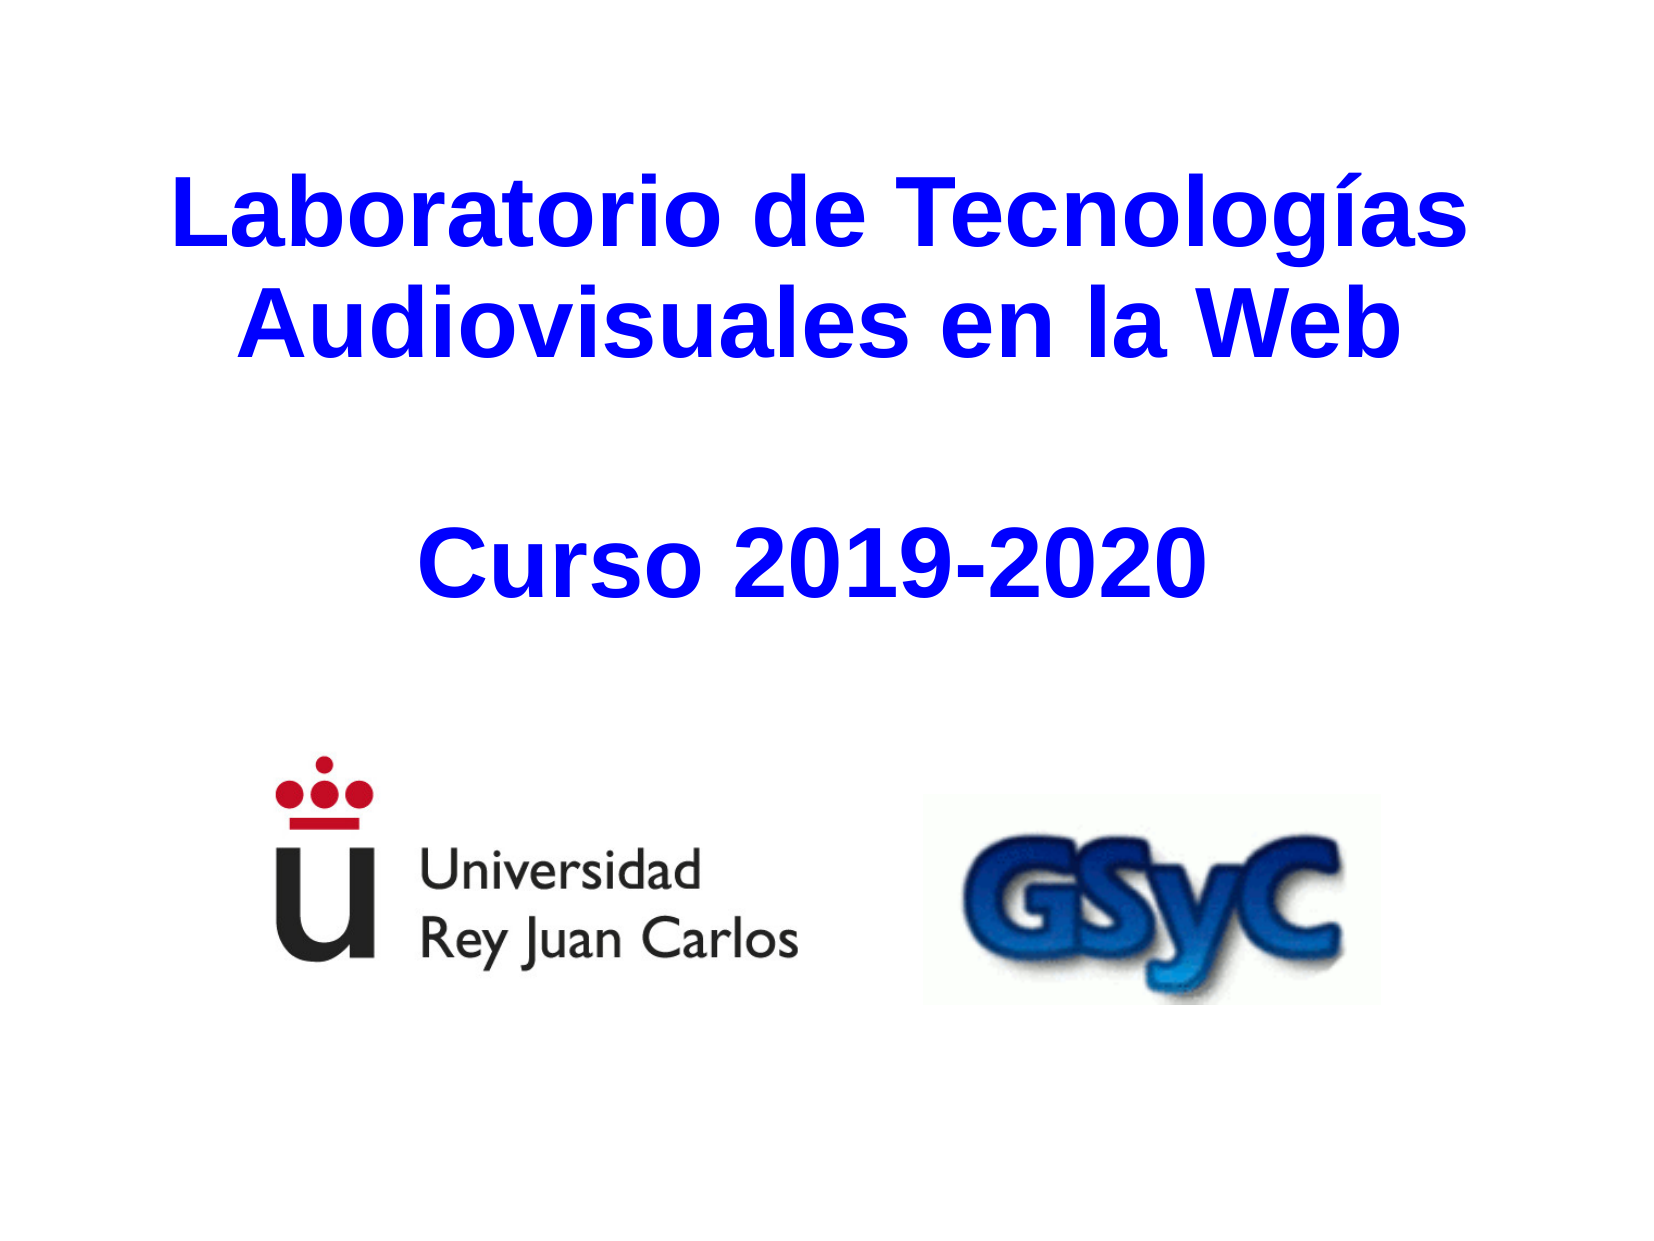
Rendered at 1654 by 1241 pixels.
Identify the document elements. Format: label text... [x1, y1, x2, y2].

title Laboratorio de Tecnologías Audiovisuales en la Web [135, 99, 1506, 436]
picture [241, 734, 826, 991]
picture [923, 794, 1381, 1006]
title Curso 2019-2020 [270, 495, 1356, 631]
